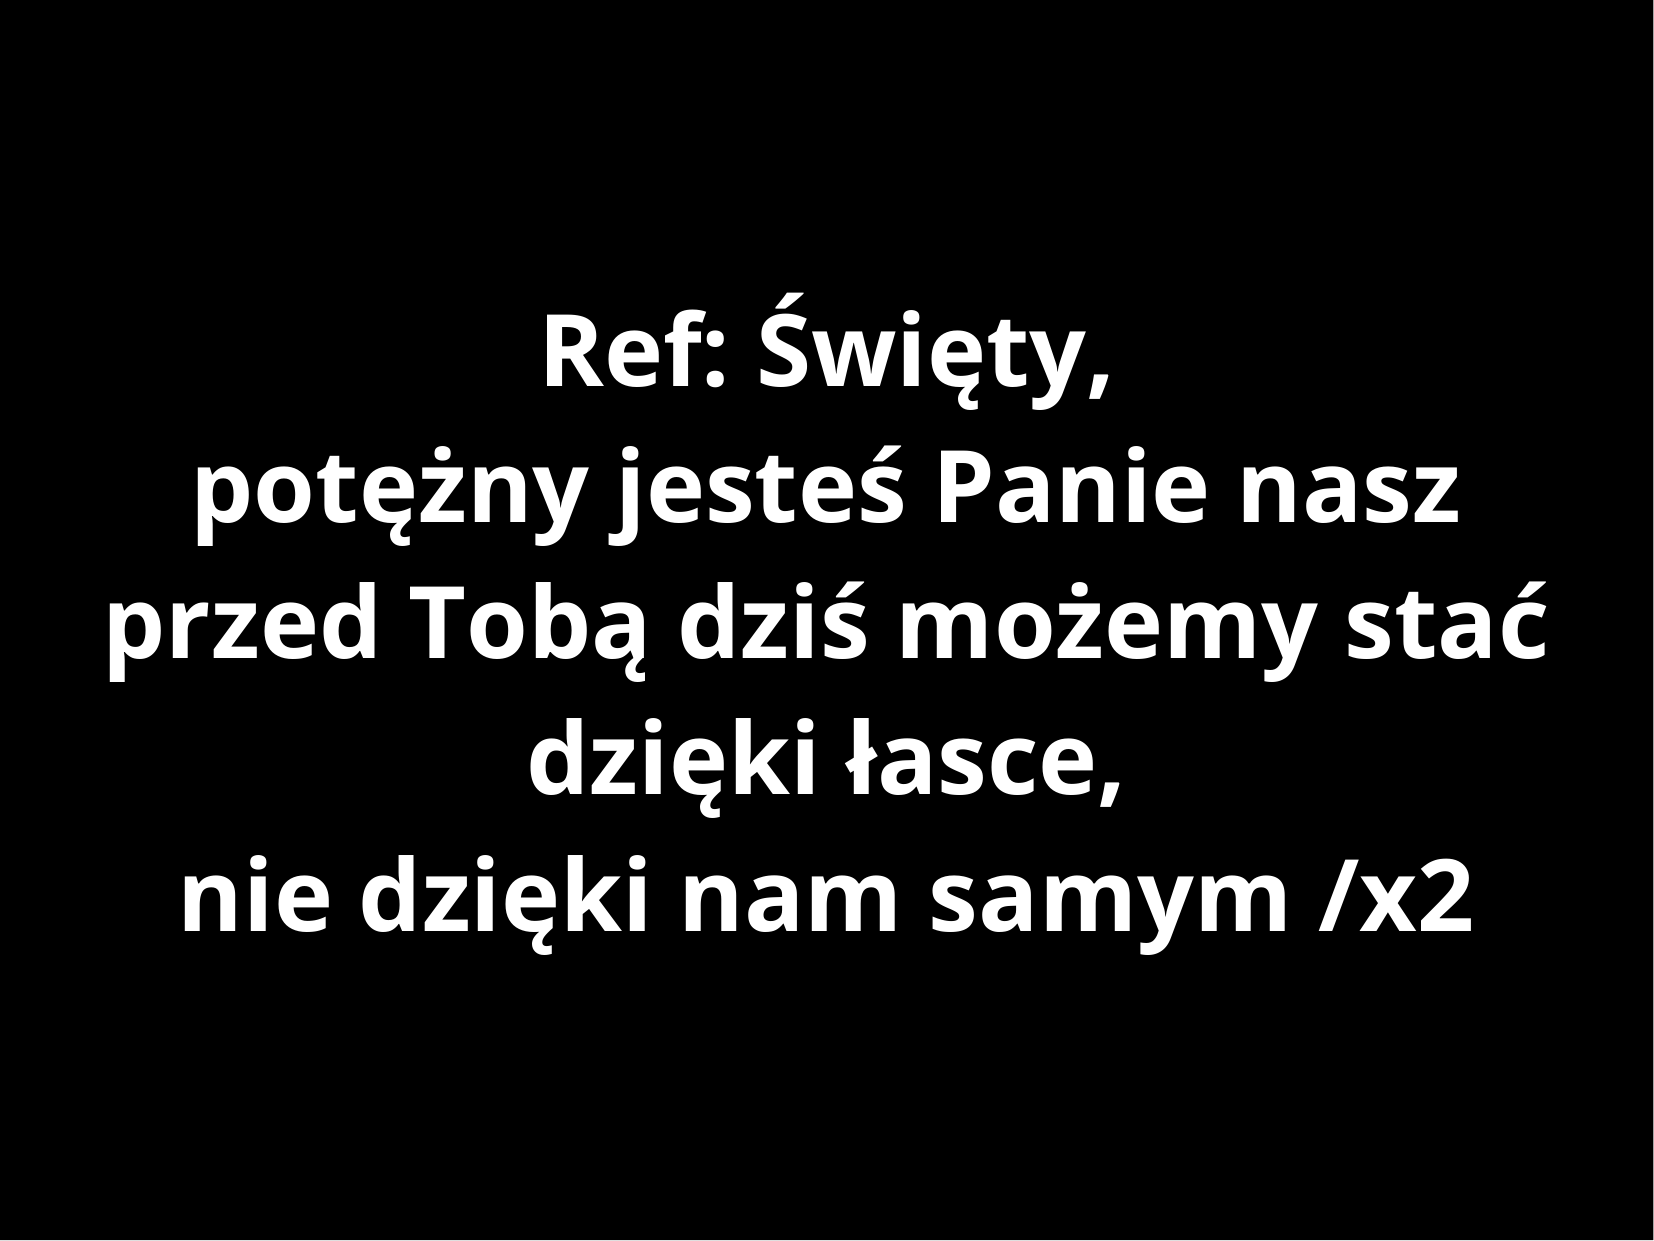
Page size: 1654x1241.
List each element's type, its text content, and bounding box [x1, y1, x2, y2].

title Ref: Święty, potężny jesteś Panie nasz przed Tobą dziś możemy stać dzięki łasce, nie dzięki nam samym /x2 [0, 0, 1654, 1241]
